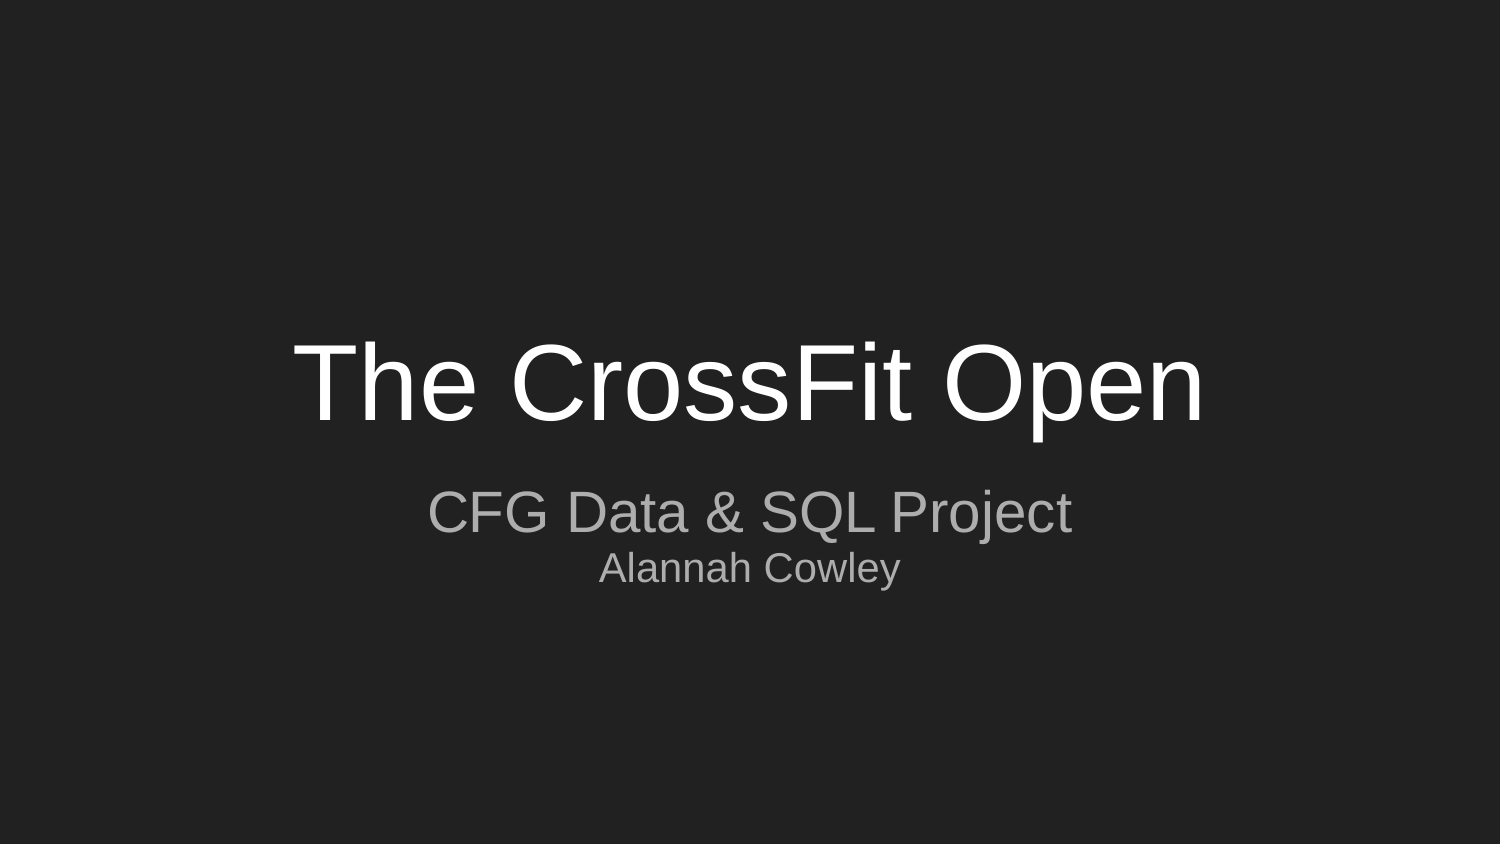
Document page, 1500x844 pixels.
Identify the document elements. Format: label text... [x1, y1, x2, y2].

subtitle CFG Data & SQL Project Alannah Cowley [51, 464, 1449, 637]
title The CrossFit Open [51, 122, 1449, 459]
